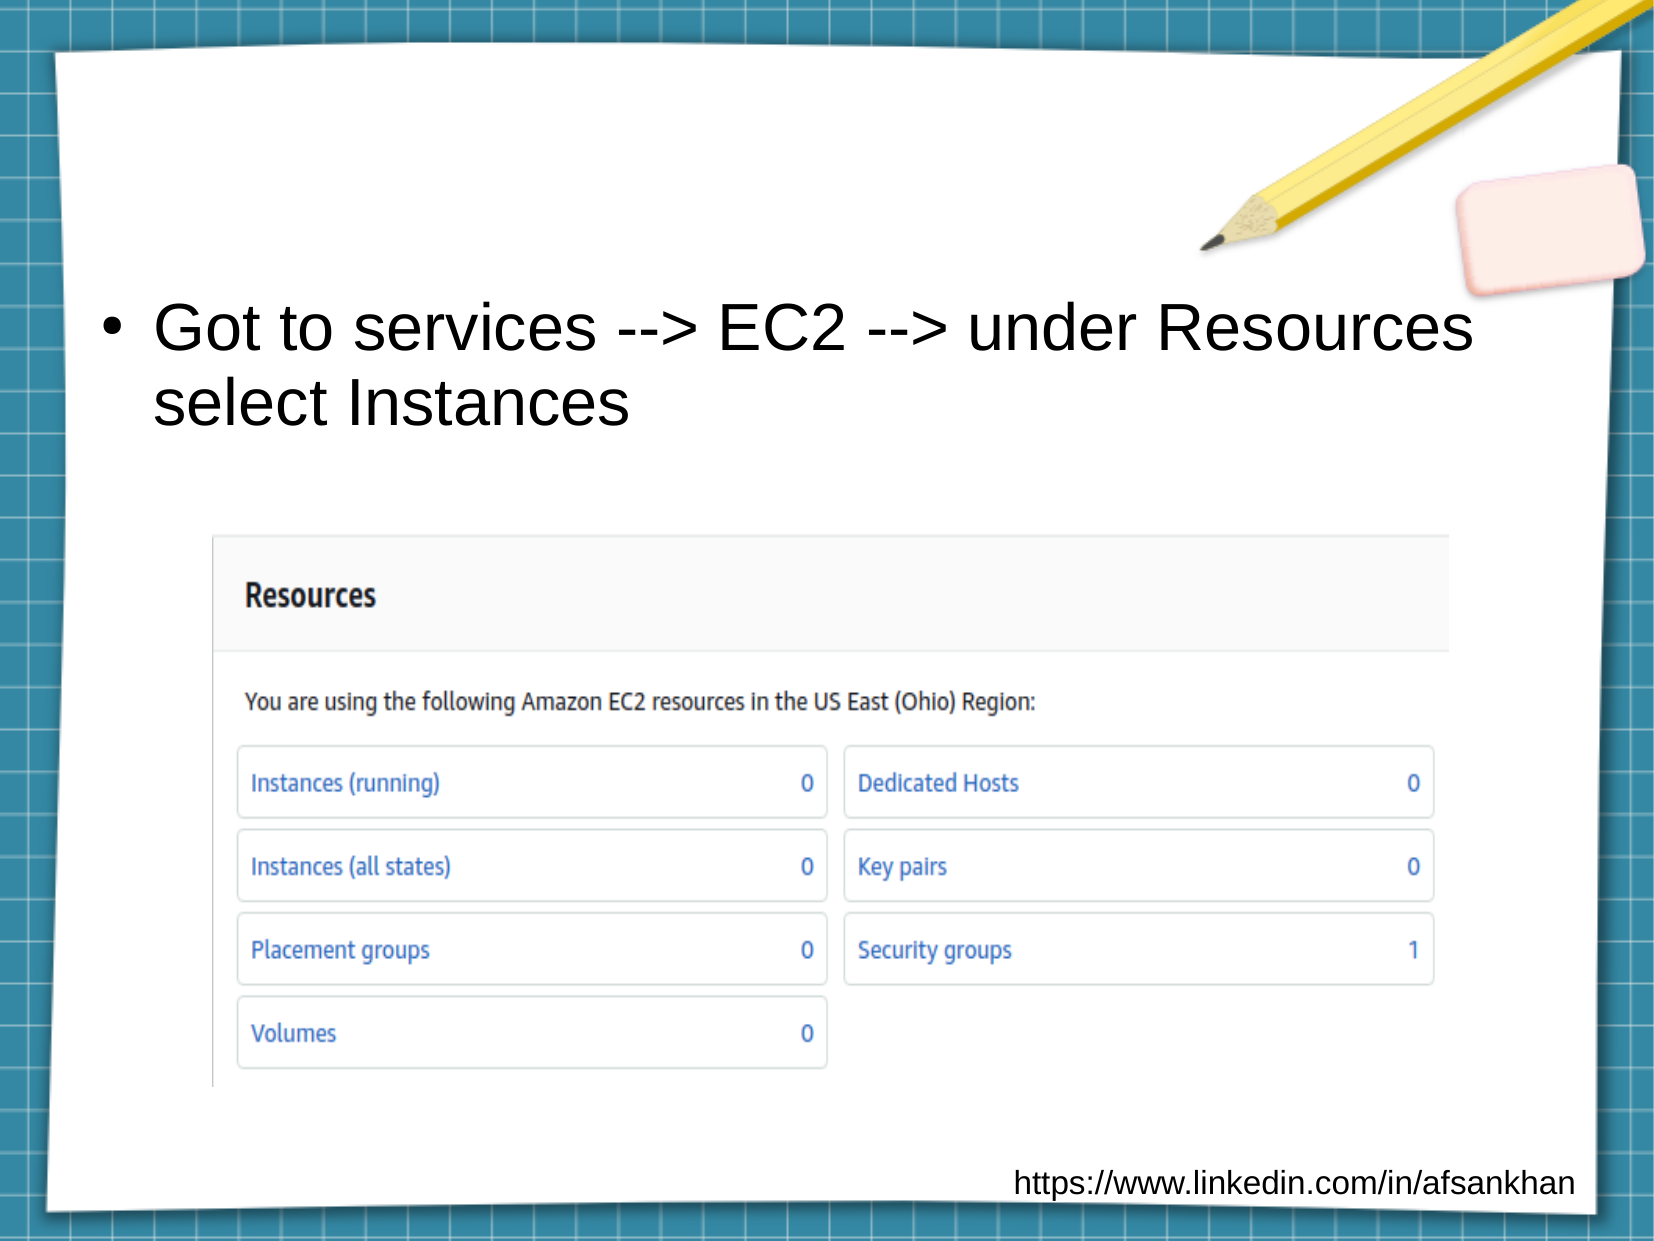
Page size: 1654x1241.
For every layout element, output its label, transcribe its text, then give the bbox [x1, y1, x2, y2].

list Got to services --> EC2 --> under Resources select Instances [82, 290, 1571, 1010]
text_box https://www.linkedin.com/in/afsankhan [998, 1156, 1592, 1209]
picture [0, 0, 1654, 1241]
